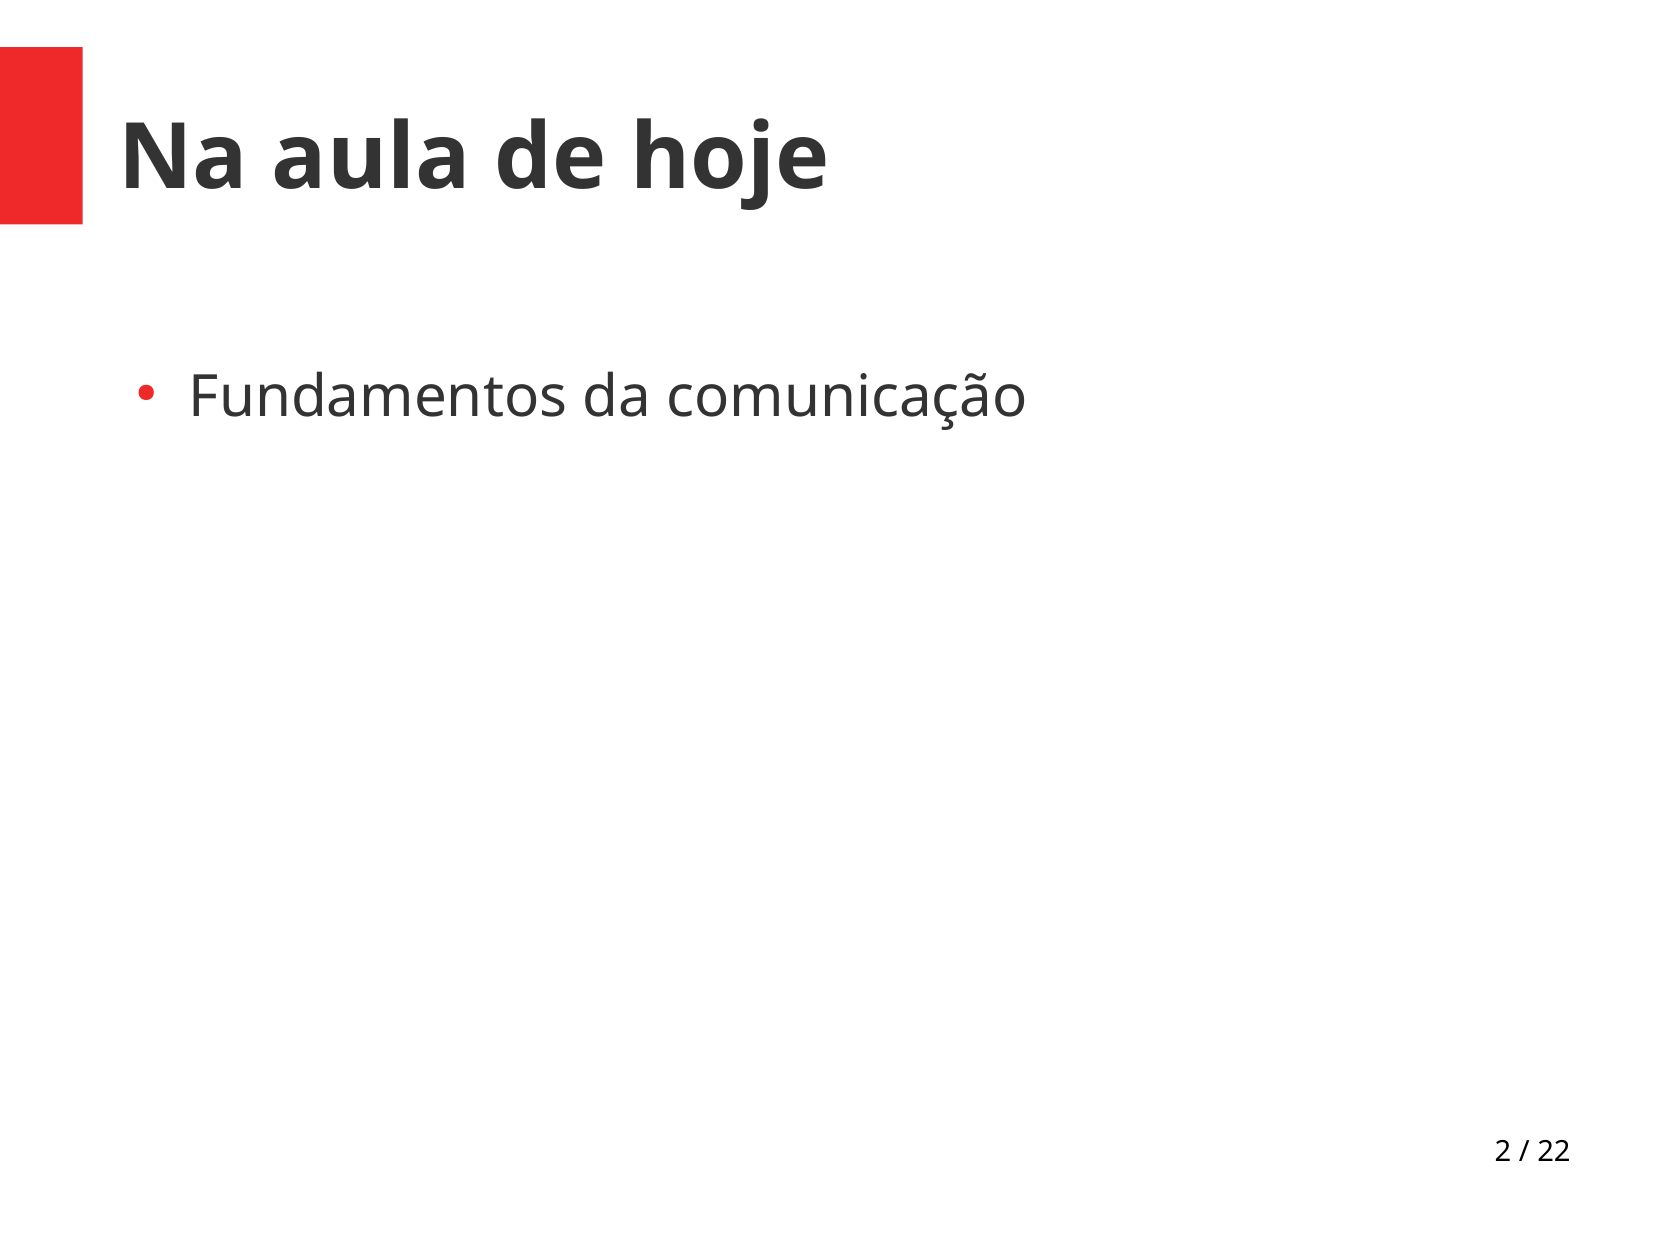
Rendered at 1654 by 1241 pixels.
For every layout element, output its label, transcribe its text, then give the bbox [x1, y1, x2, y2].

title Na aula de hoje [118, 49, 1571, 257]
list Fundamentos da comunicação [118, 354, 1536, 1074]
